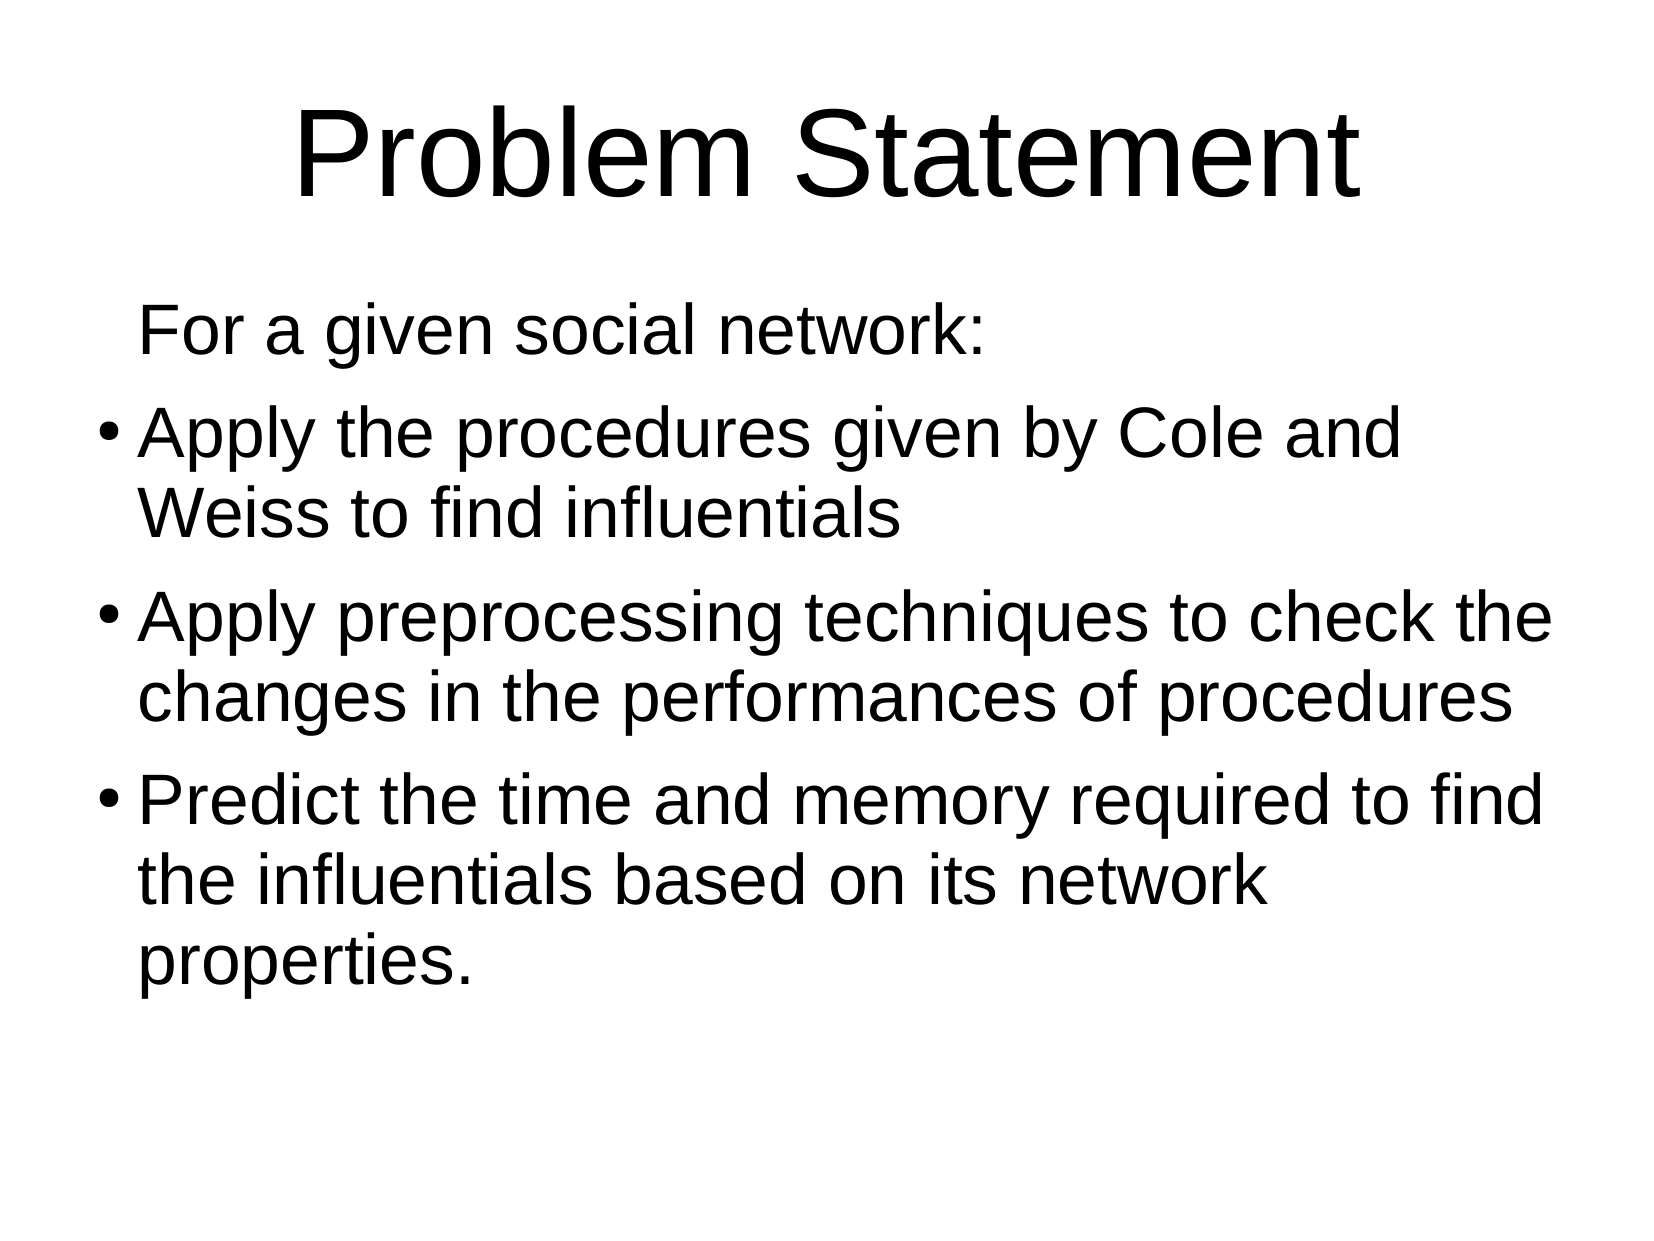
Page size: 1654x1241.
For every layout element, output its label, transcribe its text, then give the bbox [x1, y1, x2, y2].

title Problem Statement [82, 49, 1571, 257]
list For a given social network: Apply the procedures given by Cole and Weiss to find influentials Apply preprocessing techniques to check the changes in the performances of procedures Predict the time and memory required to find the influentials based on its network properties. [82, 290, 1571, 1010]
